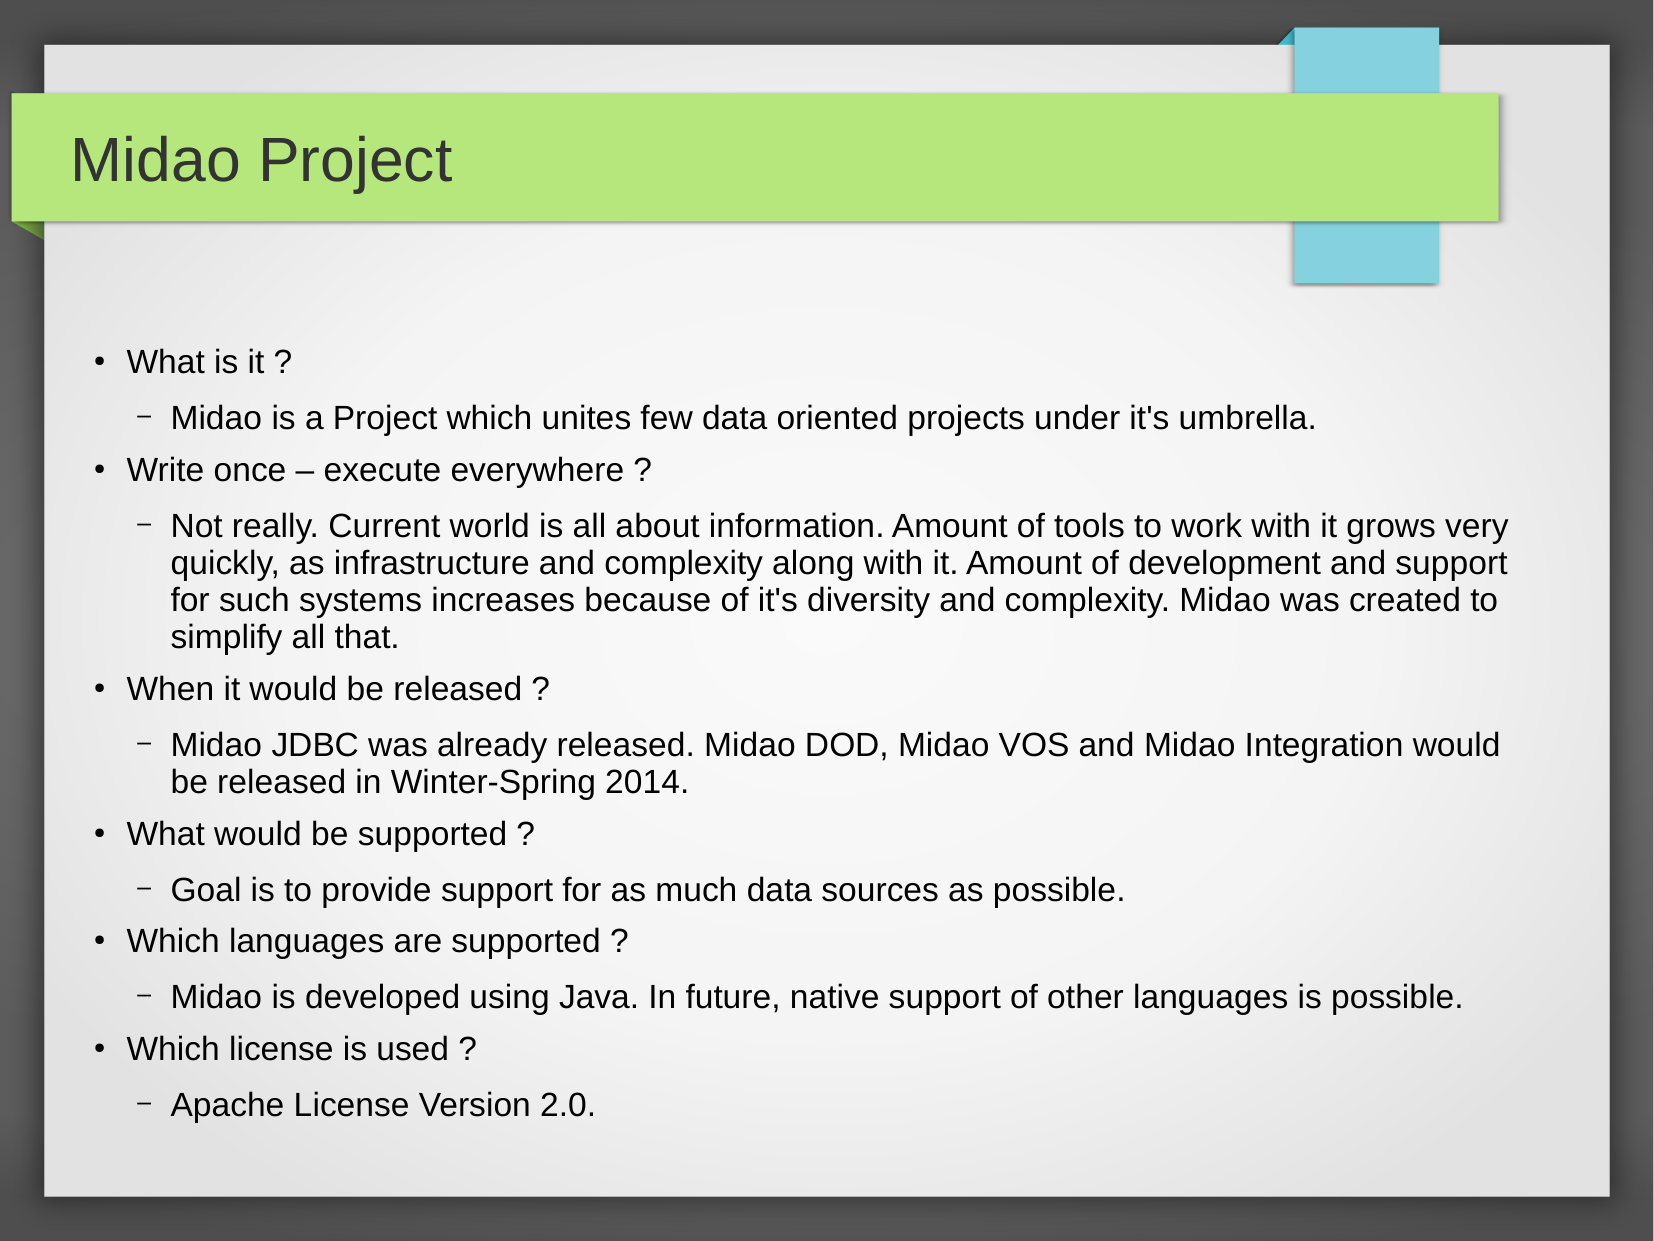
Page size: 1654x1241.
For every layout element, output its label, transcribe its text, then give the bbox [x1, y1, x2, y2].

list What is it ? Midao is a Project which unites few data oriented projects under it's umbrella. Write once – execute everywhere ? Not really. Current world is all about information. Amount of tools to work with it grows very quickly, as infrastructure and complexity along with it. Amount of development and support for such systems increases because of it's diversity and complexity. Midao was created to simplify all that. When it would be released ? Midao JDBC was already released. Midao DOD, Midao VOS and Midao Integration would be released in Winter-Spring 2014. What would be supported ? Goal is to provide support for as much data sources as possible. Which languages are supported ? Midao is developed using Java. In future, native support of other languages is possible. Which license is used ? Apache License Version 2.0. [82, 343, 1538, 1126]
title Midao Project [70, 106, 1229, 213]
picture [0, 0, 1654, 1241]
